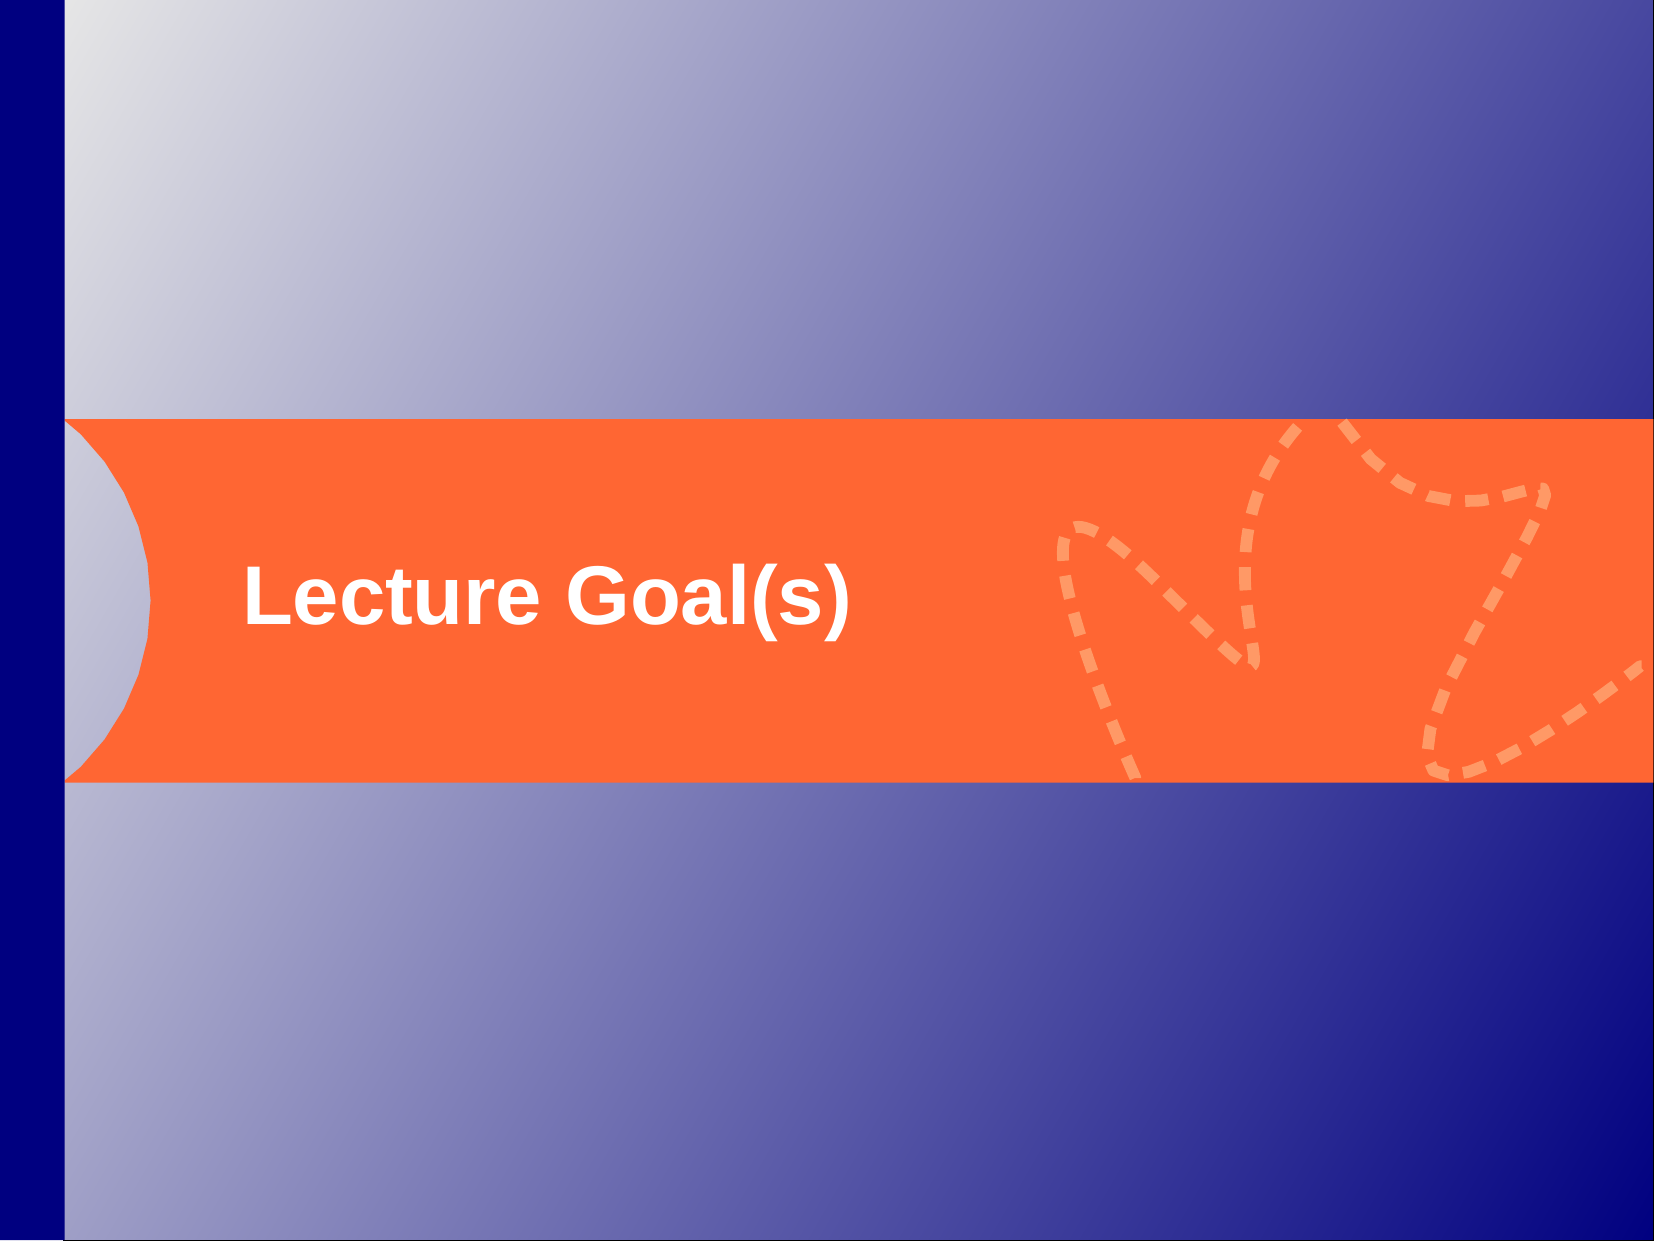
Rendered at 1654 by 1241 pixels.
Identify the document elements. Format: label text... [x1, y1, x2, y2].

title Lecture Goal(s) [242, 474, 1111, 727]
